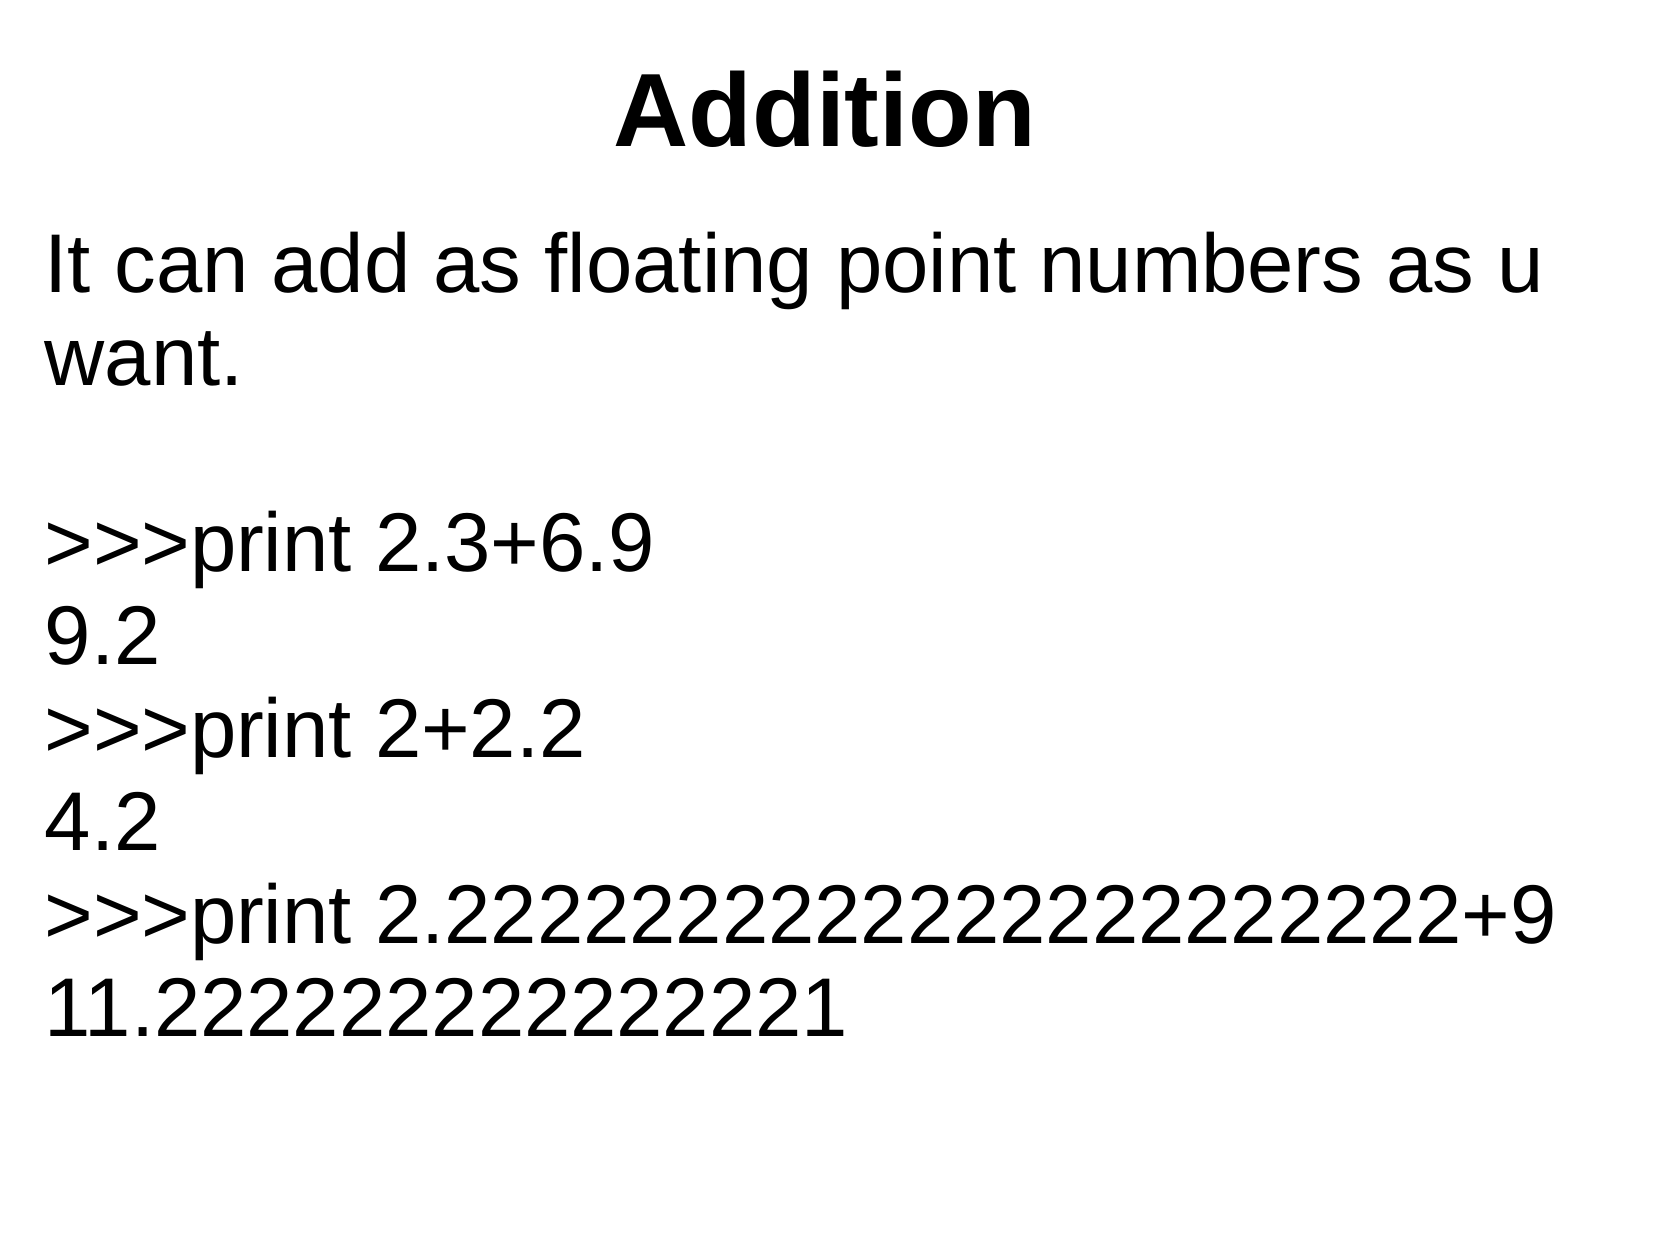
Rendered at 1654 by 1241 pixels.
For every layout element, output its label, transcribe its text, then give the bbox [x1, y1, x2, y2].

text_box It can add as floating point numbers as u want. >>>print 2.3+6.9 9.2 >>>print 2+2.2 4.2 >>>print 2.2222222222222222222222+9 11.222222222222221 [30, 210, 1606, 1065]
text_box Addition [45, 45, 1606, 177]
